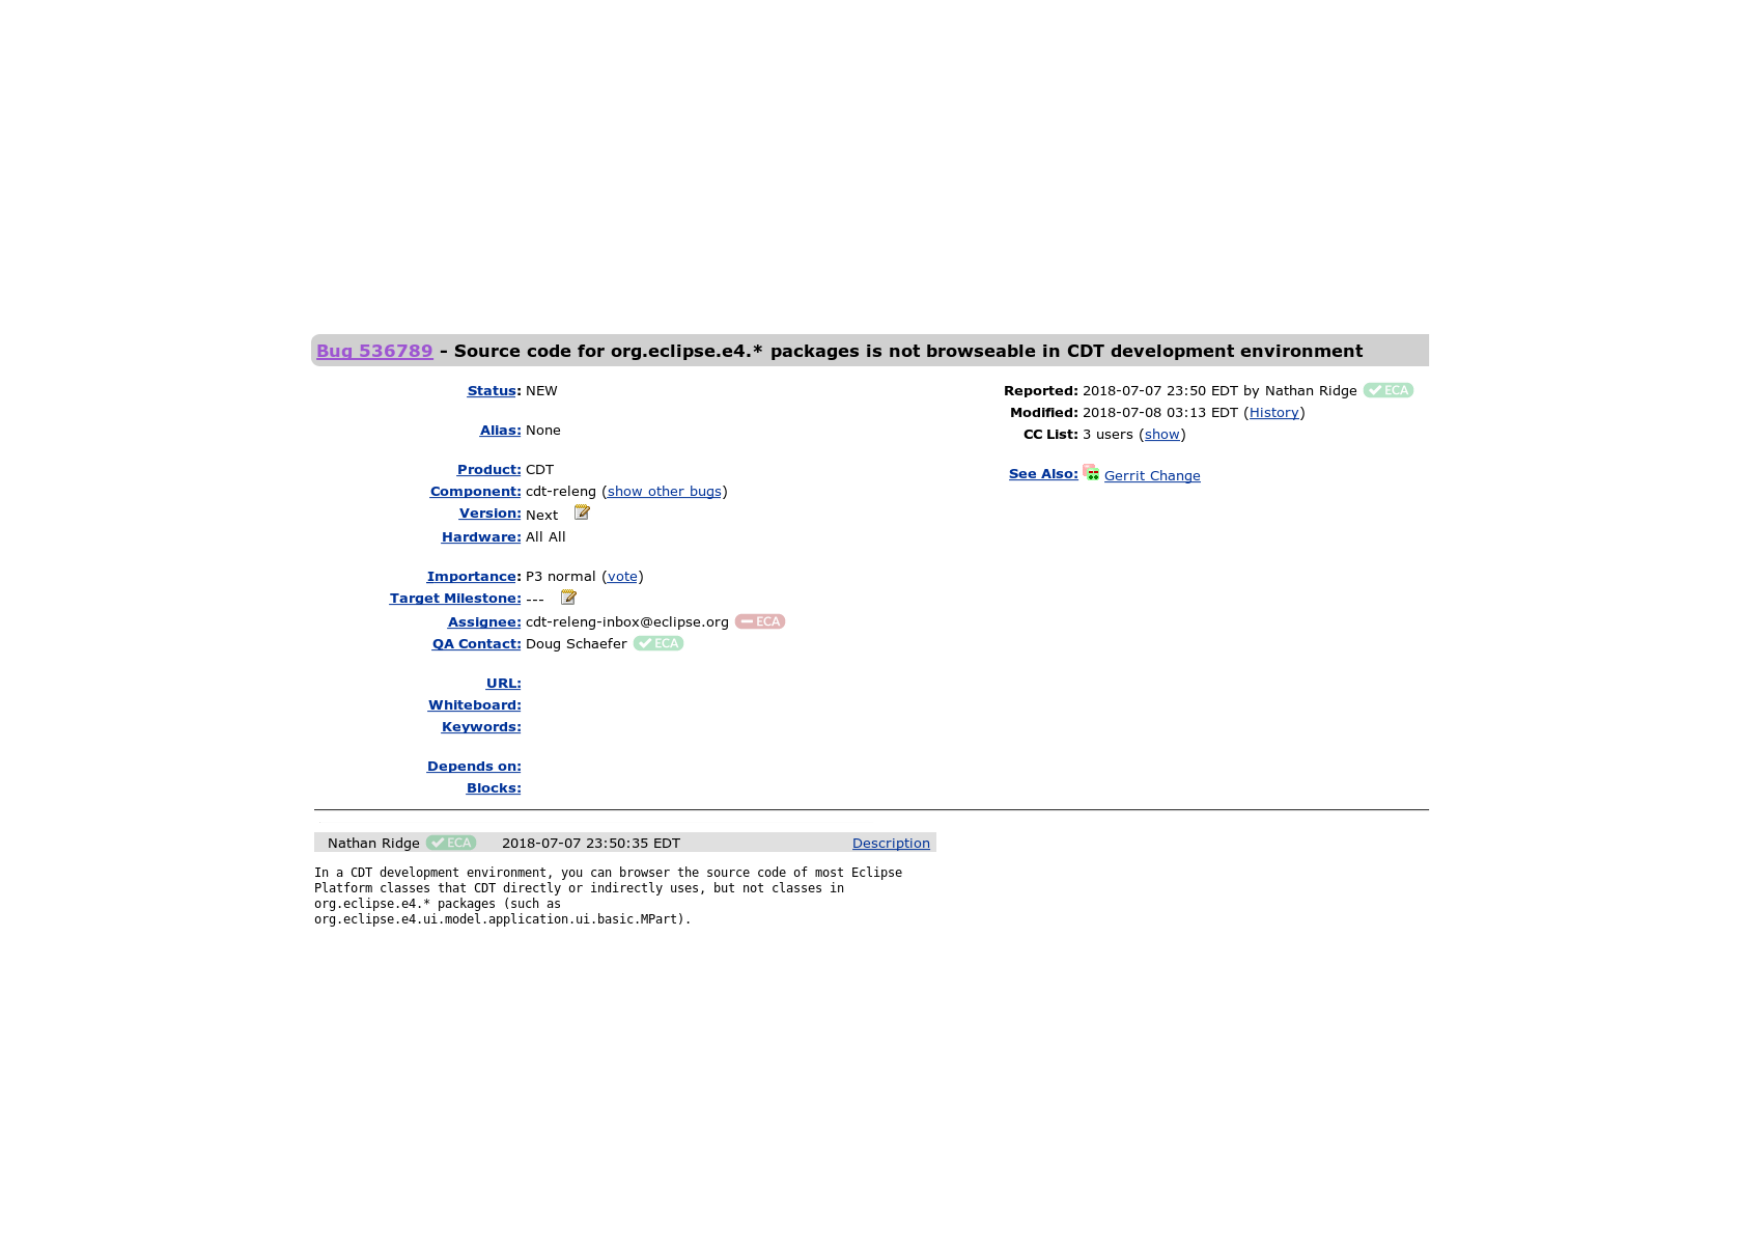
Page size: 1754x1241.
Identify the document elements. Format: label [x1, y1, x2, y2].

picture [307, 330, 1430, 937]
